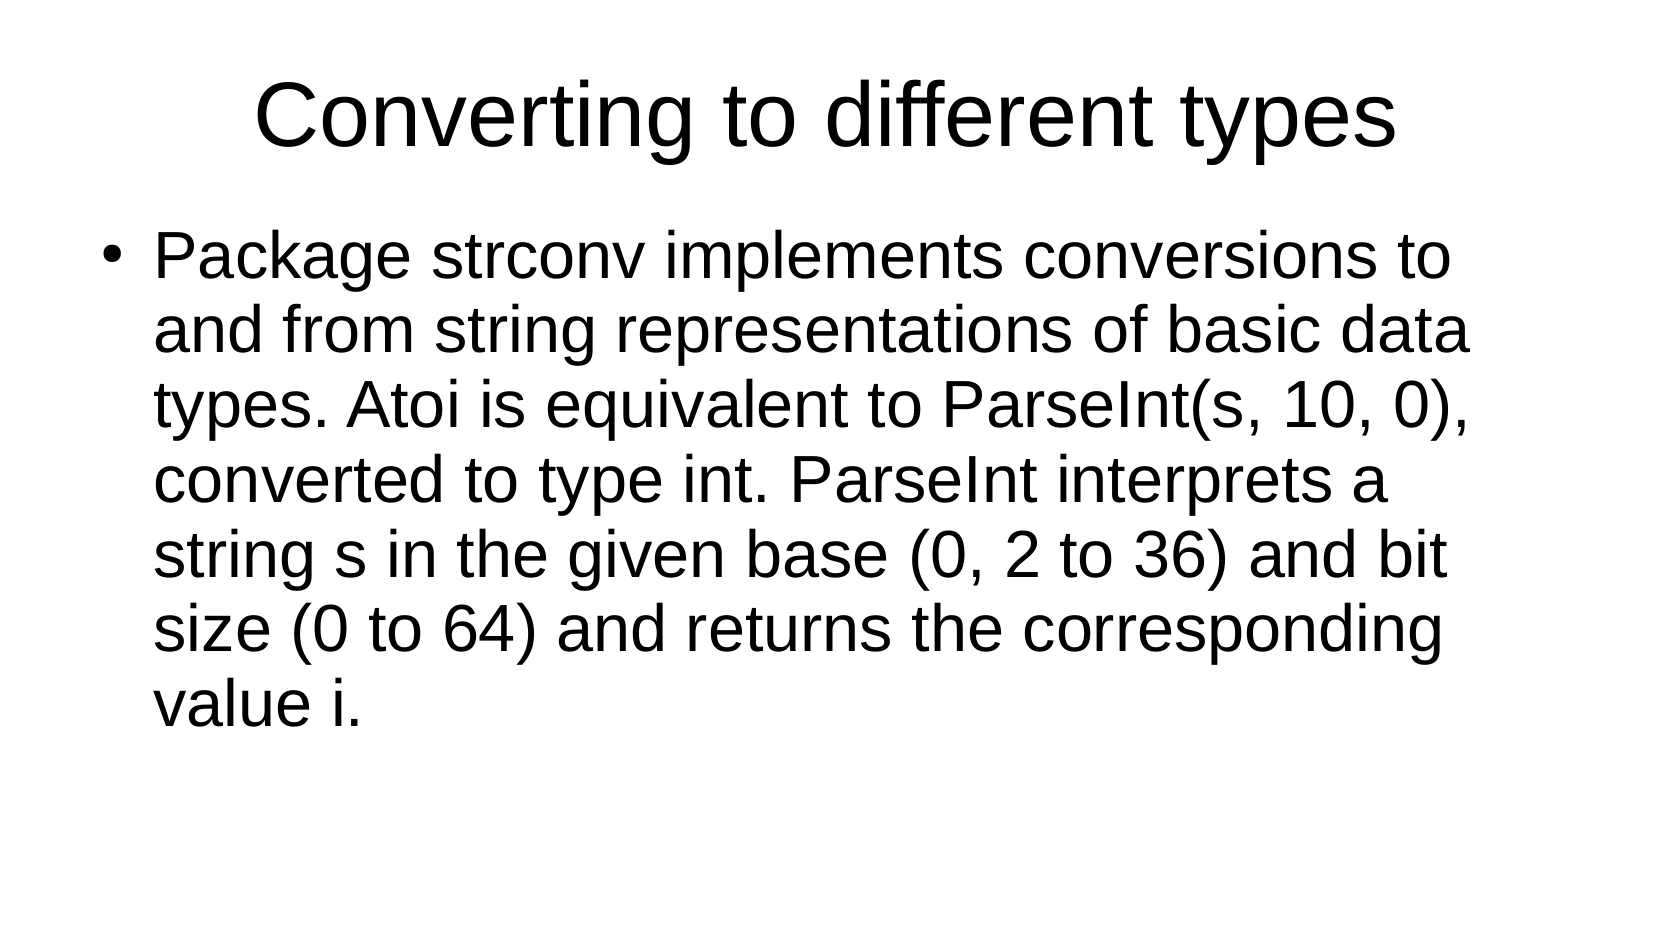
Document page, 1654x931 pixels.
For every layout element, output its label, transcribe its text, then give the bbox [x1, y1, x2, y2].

list Package strconv implements conversions to and from string representations of basic data types. Atoi is equivalent to ParseInt(s, 10, 0), converted to type int. ParseInt interprets a string s in the given base (0, 2 to 36) and bit size (0 to 64) and returns the corresponding value i. [82, 217, 1571, 758]
title Converting to different types [82, 37, 1571, 193]
